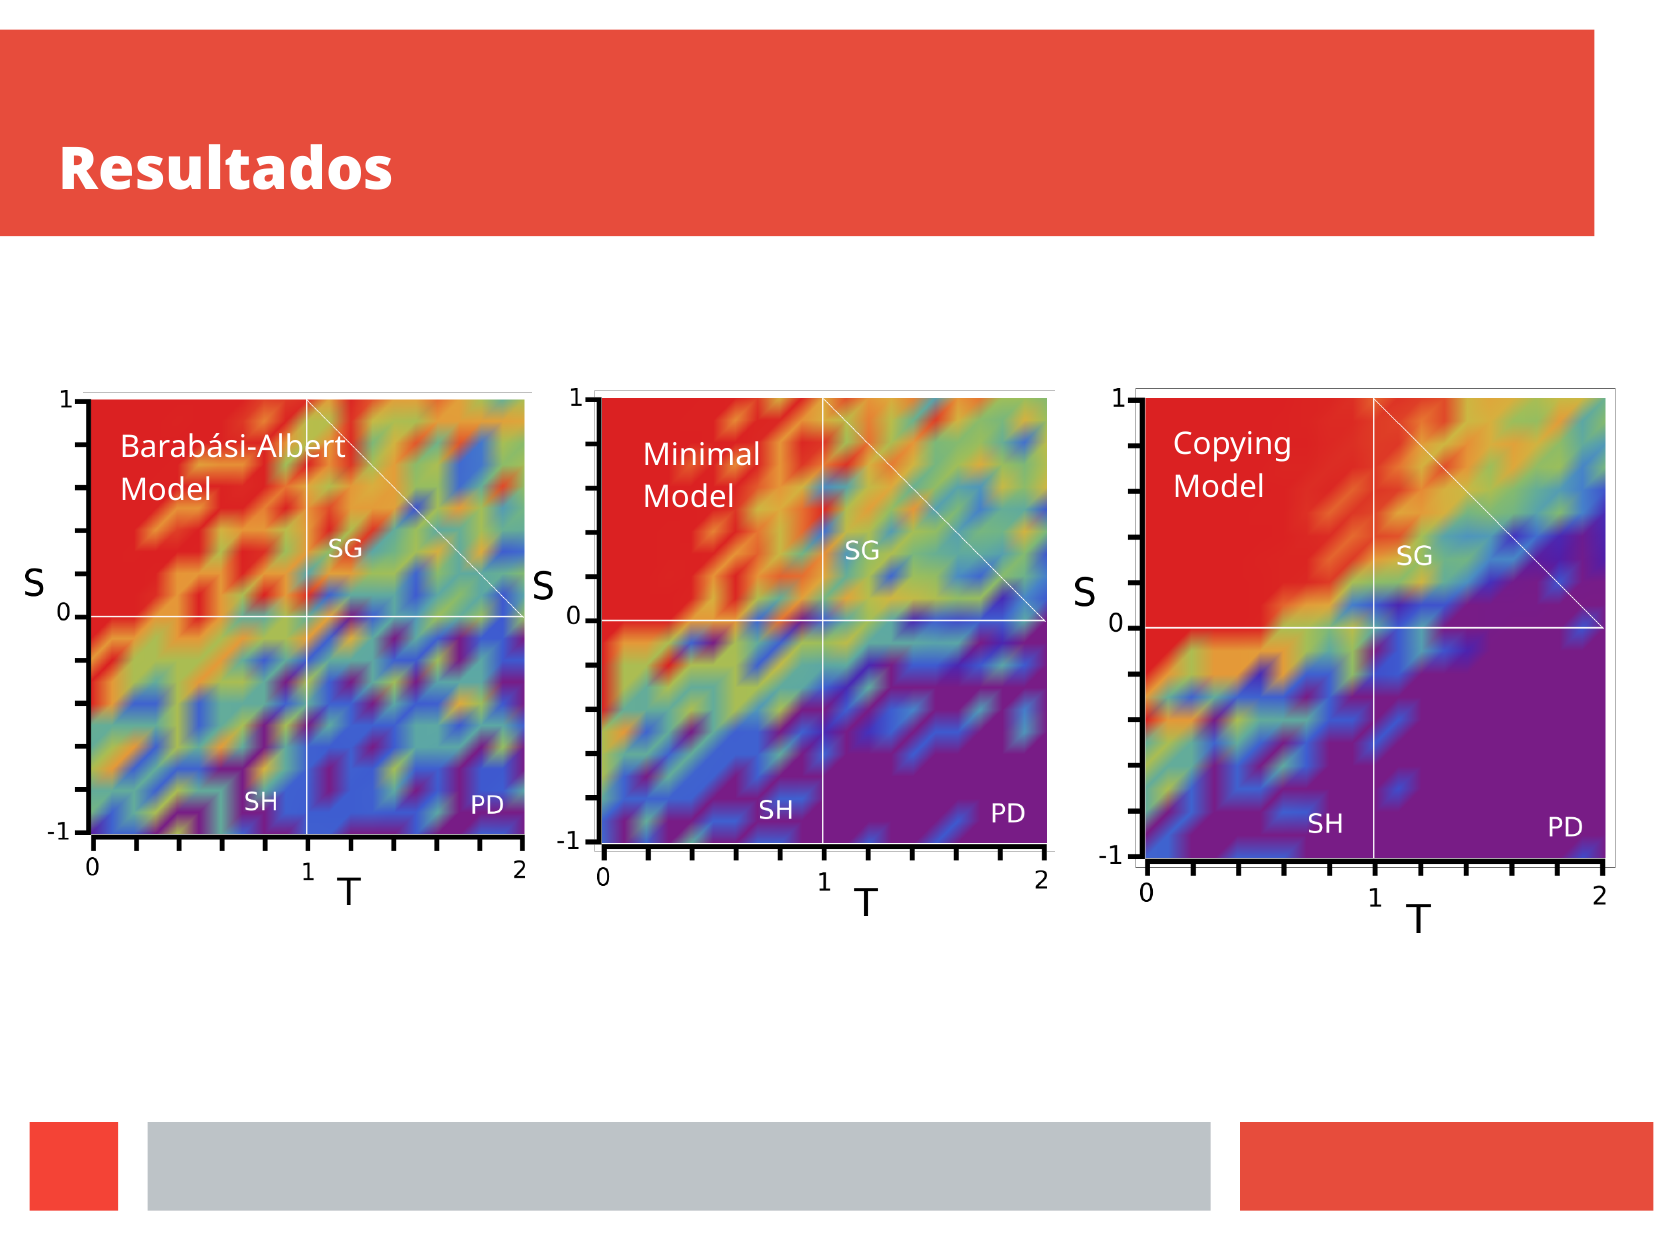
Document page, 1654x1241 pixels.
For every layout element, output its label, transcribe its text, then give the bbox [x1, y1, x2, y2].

picture [25, 387, 1057, 916]
title Resultados [59, 59, 1595, 207]
picture [1075, 387, 1616, 933]
text_box Barabási-Albert Model [105, 416, 394, 660]
text_box Copying Model [1158, 413, 1344, 514]
text_box Minimal Model [627, 424, 814, 525]
